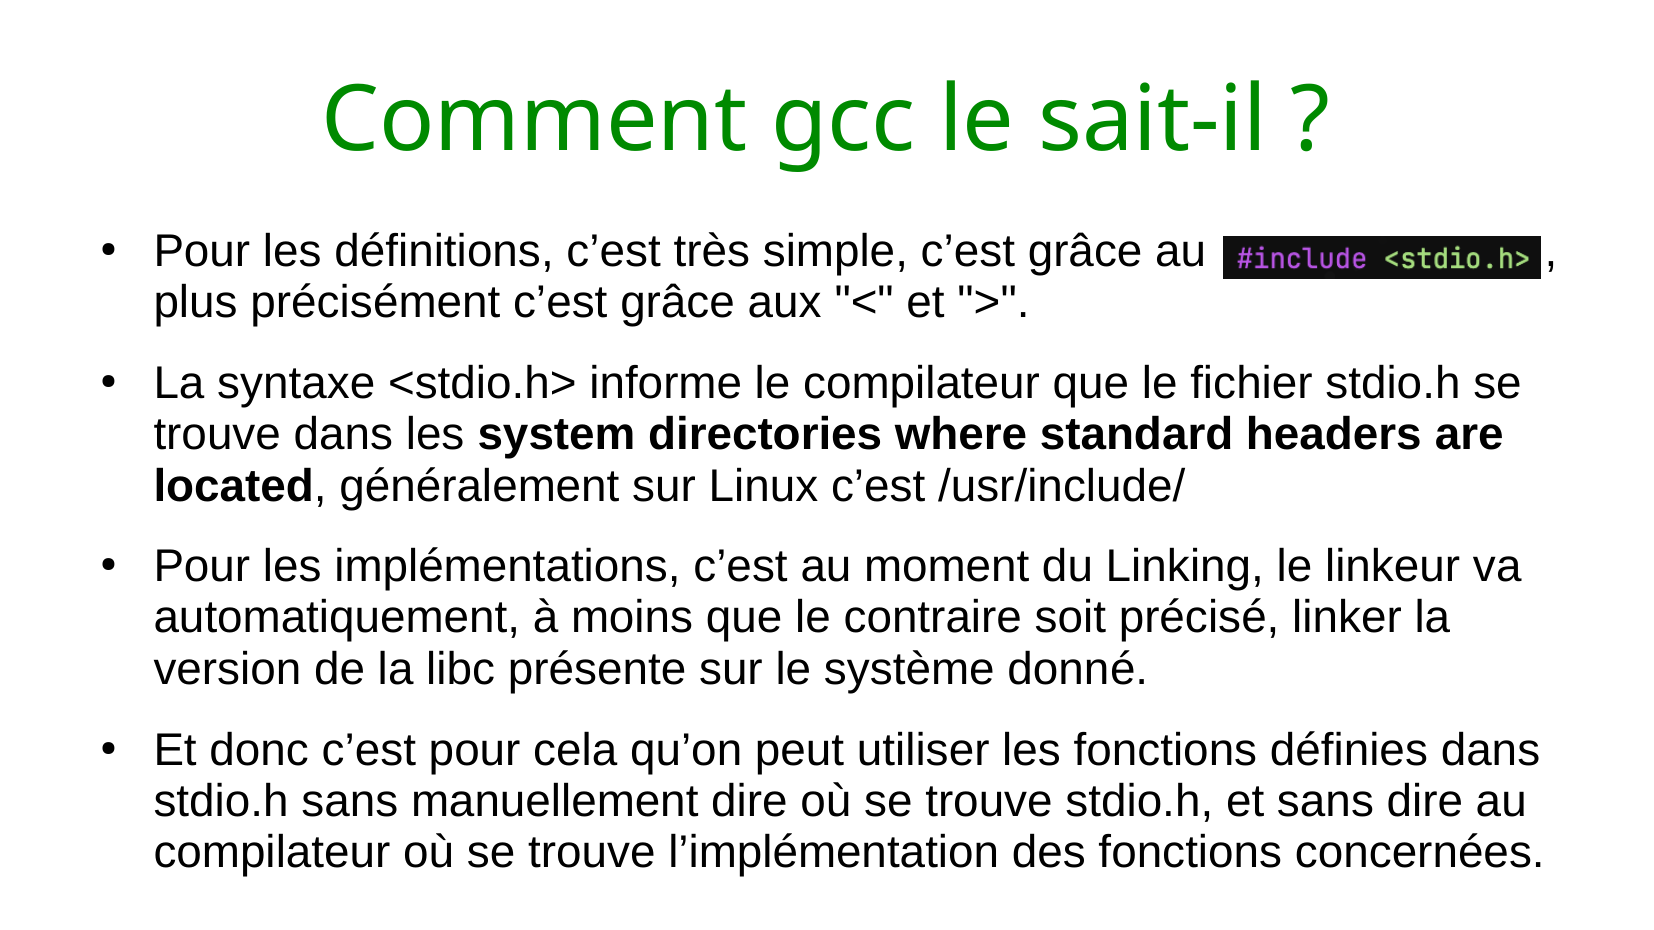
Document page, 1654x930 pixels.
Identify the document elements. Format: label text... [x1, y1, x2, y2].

list Pour les définitions, c’est très simple, c’est grâce au , plus précisément c’est grâce aux "<" et ">". La syntaxe <stdio.h> informe le compilateur que le fichier stdio.h se trouve dans les system directories where standard headers are located, généralement sur Linux c’est /usr/include/ Pour les implémentations, c’est au moment du Linking, le linkeur va automatiquement, à moins que le contraire soit précisé, linker la version de la libc présente sur le système donné. Et donc c’est pour cela qu’on peut utiliser les fonctions définies dans stdio.h sans manuellement dire où se trouve stdio.h, et sans dire au compilateur où se trouve l’implémentation des fonctions concernées. [82, 225, 1571, 930]
title Comment gcc le sait-il ? [82, 37, 1571, 193]
picture [1223, 236, 1541, 279]
